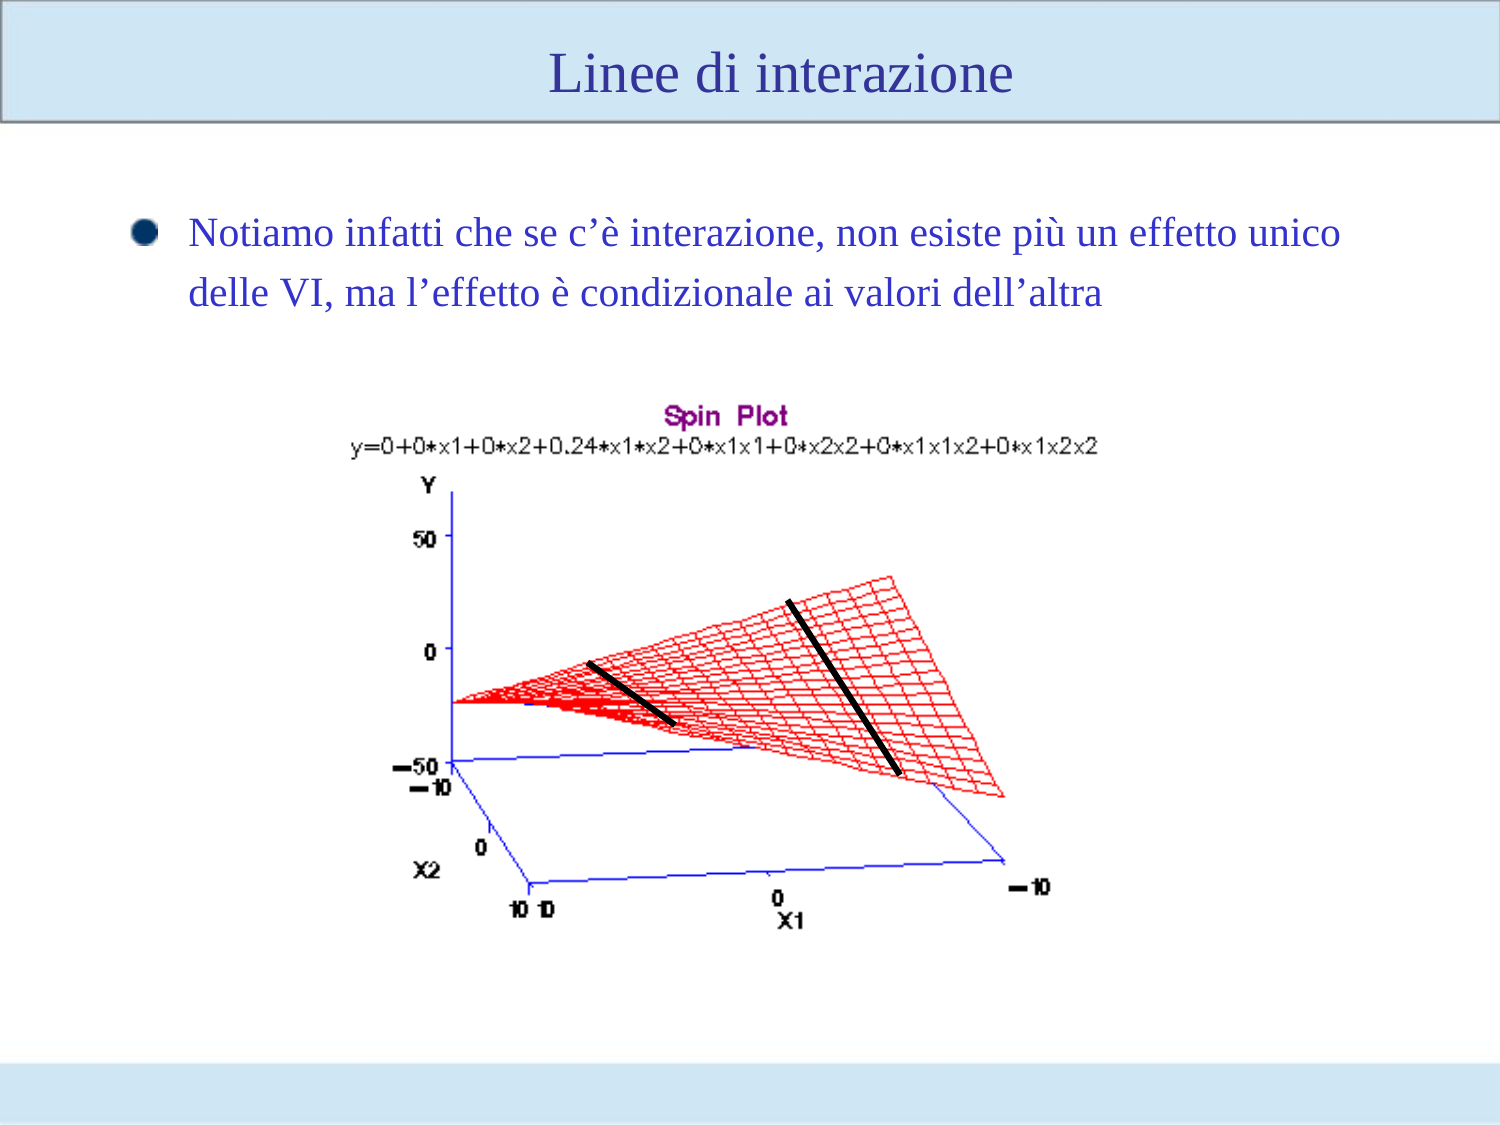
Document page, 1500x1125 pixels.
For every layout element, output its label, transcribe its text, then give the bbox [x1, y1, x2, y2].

picture [0, 0, 1500, 1125]
title Linee di interazione [249, 21, 1313, 117]
text_box Notiamo infatti che se c’è interazione, non esiste più un effetto unico delle VI, ma l’effetto è condizionale ai valori dell’altra [112, 187, 1413, 323]
